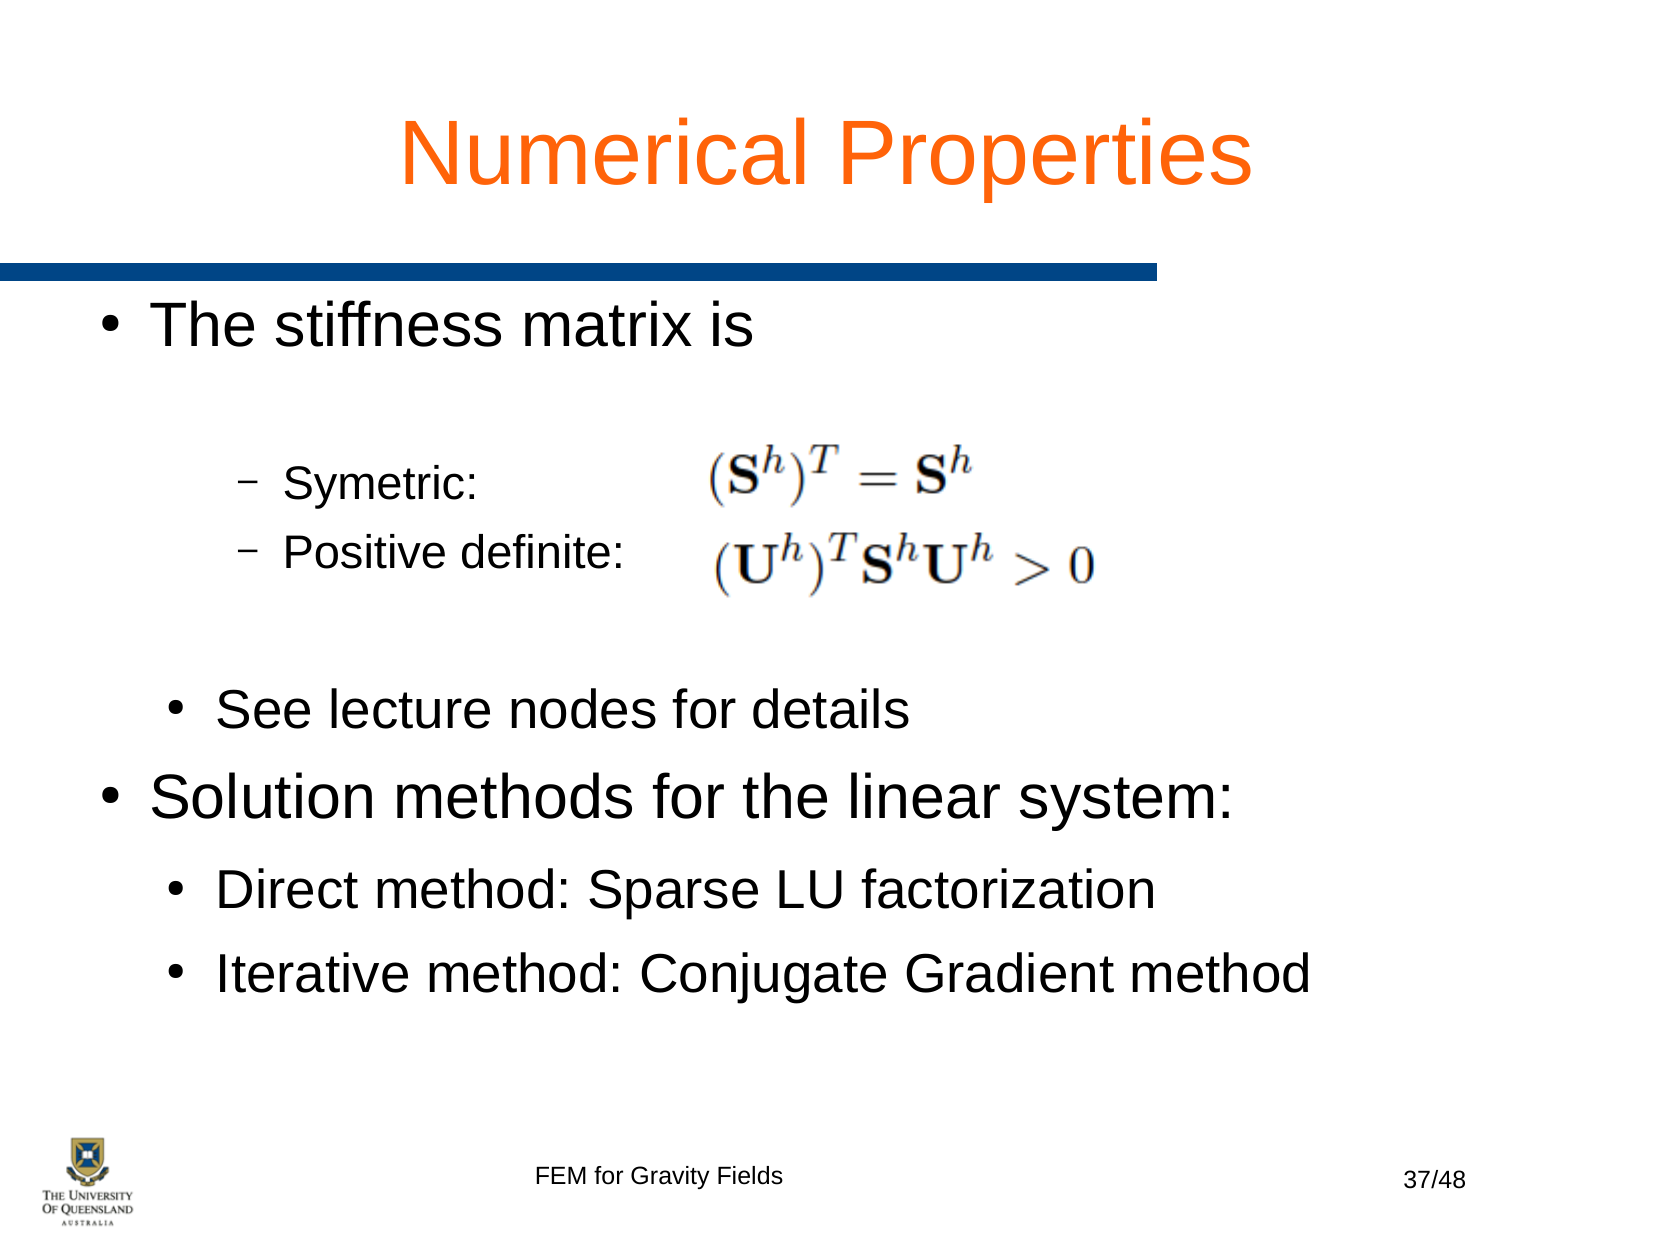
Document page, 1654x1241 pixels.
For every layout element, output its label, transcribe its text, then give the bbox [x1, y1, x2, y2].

picture [693, 431, 1140, 622]
picture [35, 1133, 142, 1235]
title Numerical Properties [82, 49, 1571, 257]
list The stiffness matrix is Symetric: Positive definite: See lecture nodes for details Solution methods for the linear system: Direct method: Sparse LU factorization Iterative method: Conjugate Gradient method [82, 290, 1571, 1010]
